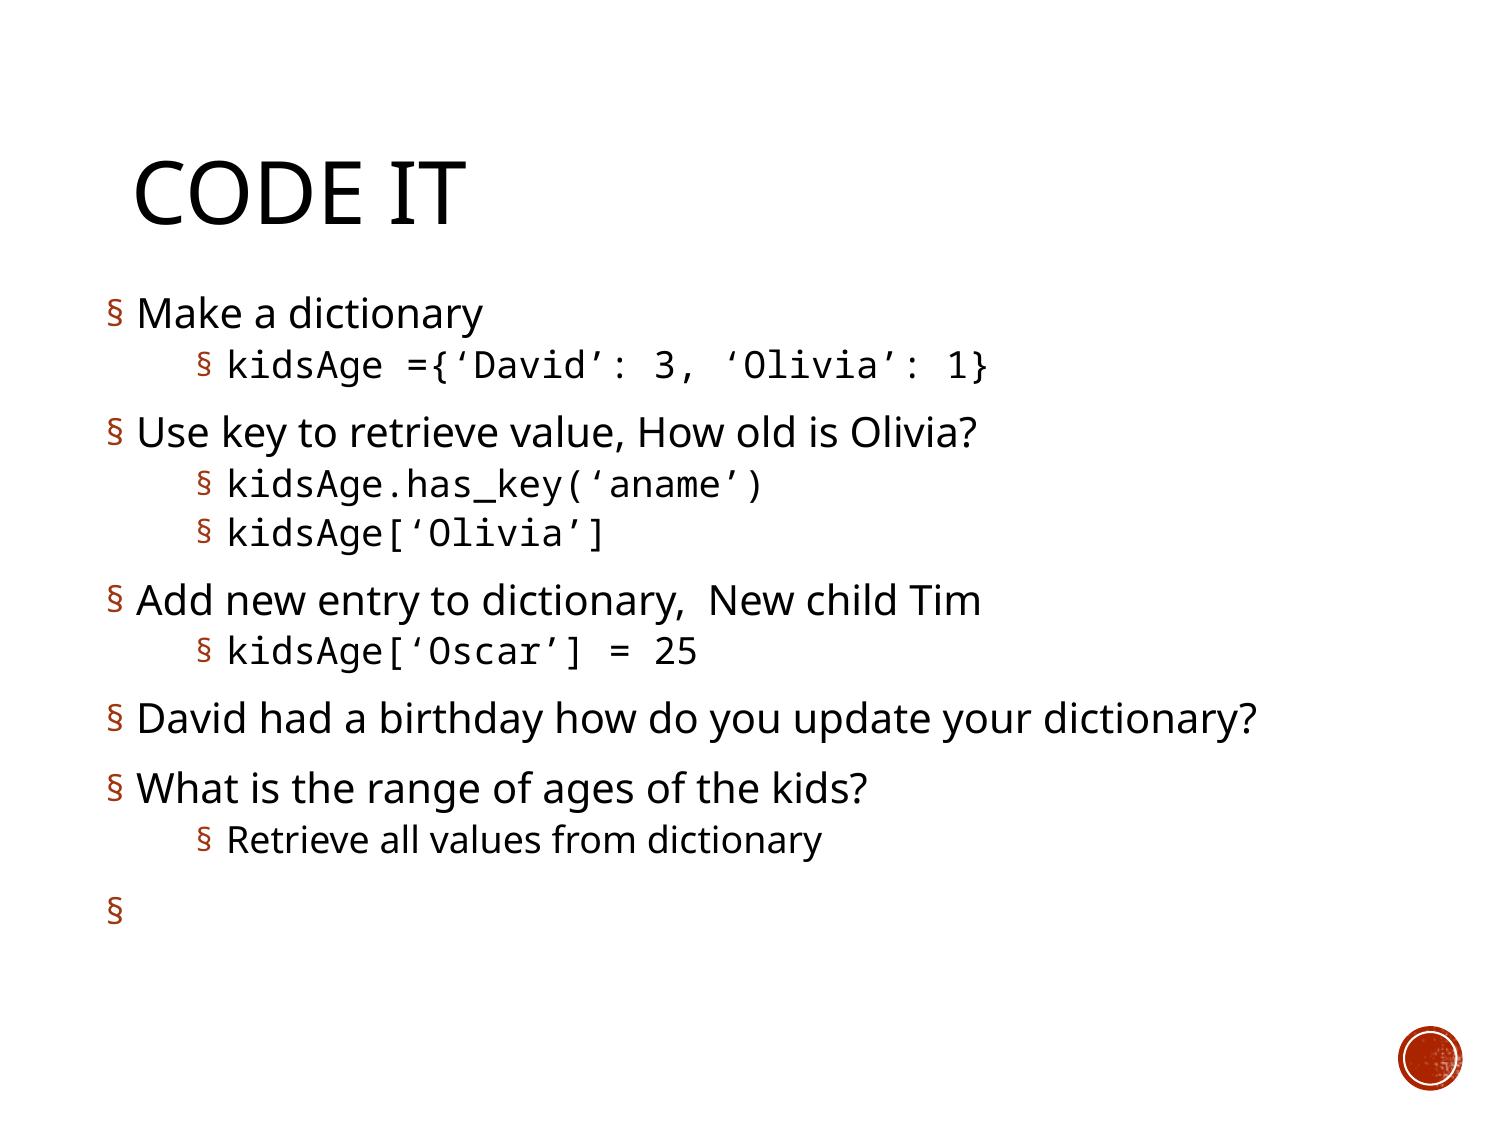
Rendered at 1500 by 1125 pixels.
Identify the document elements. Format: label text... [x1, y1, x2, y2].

list Make a dictionary kidsAge ={‘David’: 3, ‘Olivia’: 1} Use key to retrieve value, How old is Olivia? kidsAge.has_key(‘aname’) kidsAge[‘Olivia’] Add new entry to dictionary, New child Tim kidsAge[‘Oscar’] = 25 David had a birthday how do you update your dictionary? What is the range of ages of the kids? Retrieve all values from dictionary [91, 285, 1442, 1066]
title Code It [116, 122, 1198, 271]
